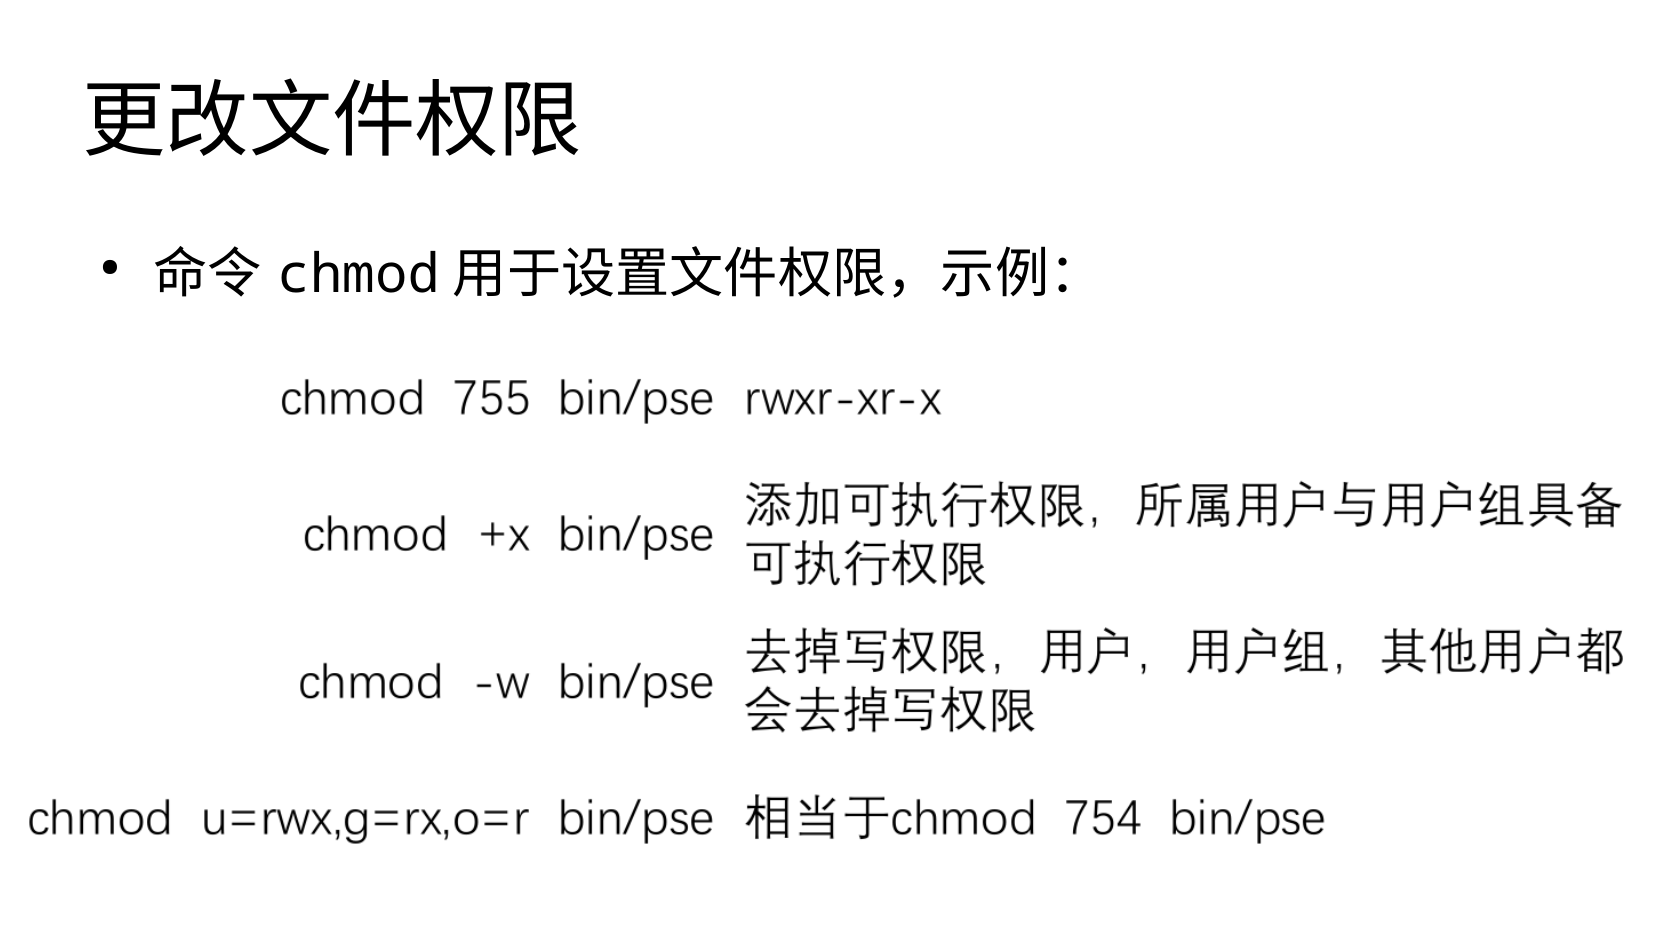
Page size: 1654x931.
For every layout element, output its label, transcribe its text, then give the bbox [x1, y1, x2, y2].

title 更改文件权限 [82, 37, 1571, 189]
picture [10, 323, 1639, 886]
list 命令chmod用于设置文件权限，示例： [82, 217, 1571, 323]
